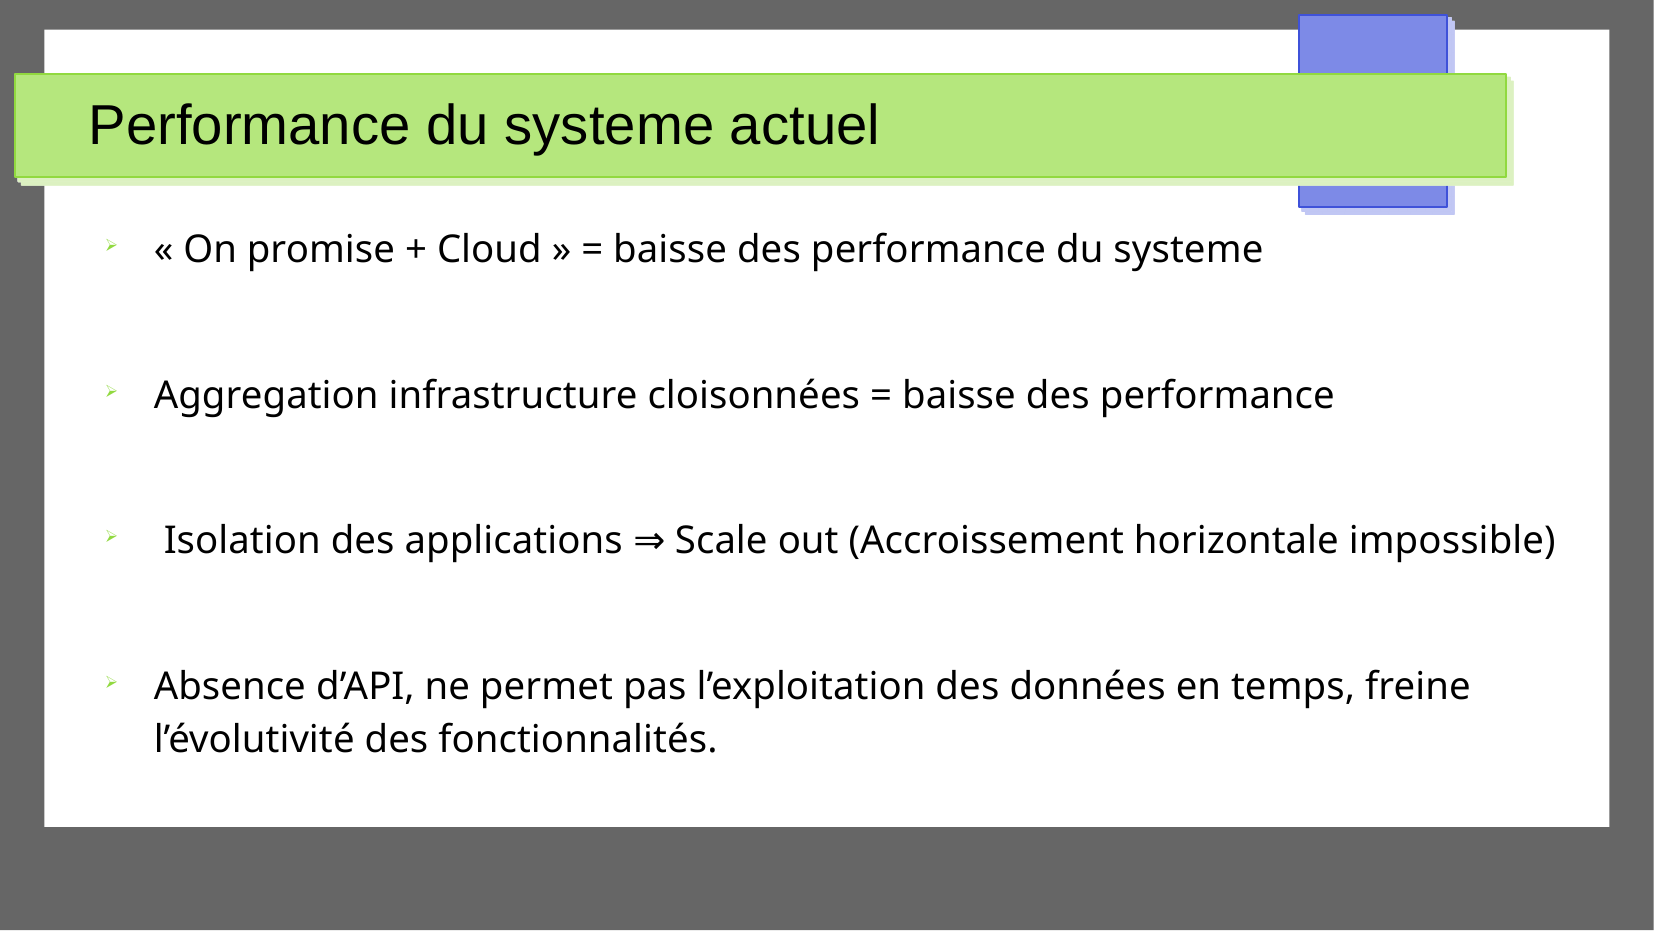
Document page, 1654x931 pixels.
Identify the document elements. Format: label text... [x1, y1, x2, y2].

title Performance du systeme actuel [88, 73, 1506, 178]
list « On promise + Cloud » = baisse des performance du systeme Aggregation infrastructure cloisonnées = baisse des performance Isolation des applications ⇒ Scale out (Accroissement horizontale impossible) Absence d’API, ne permet pas l’exploitation des données en temps, freine l’évolutivité des fonctionnalités. [88, 221, 1565, 813]
